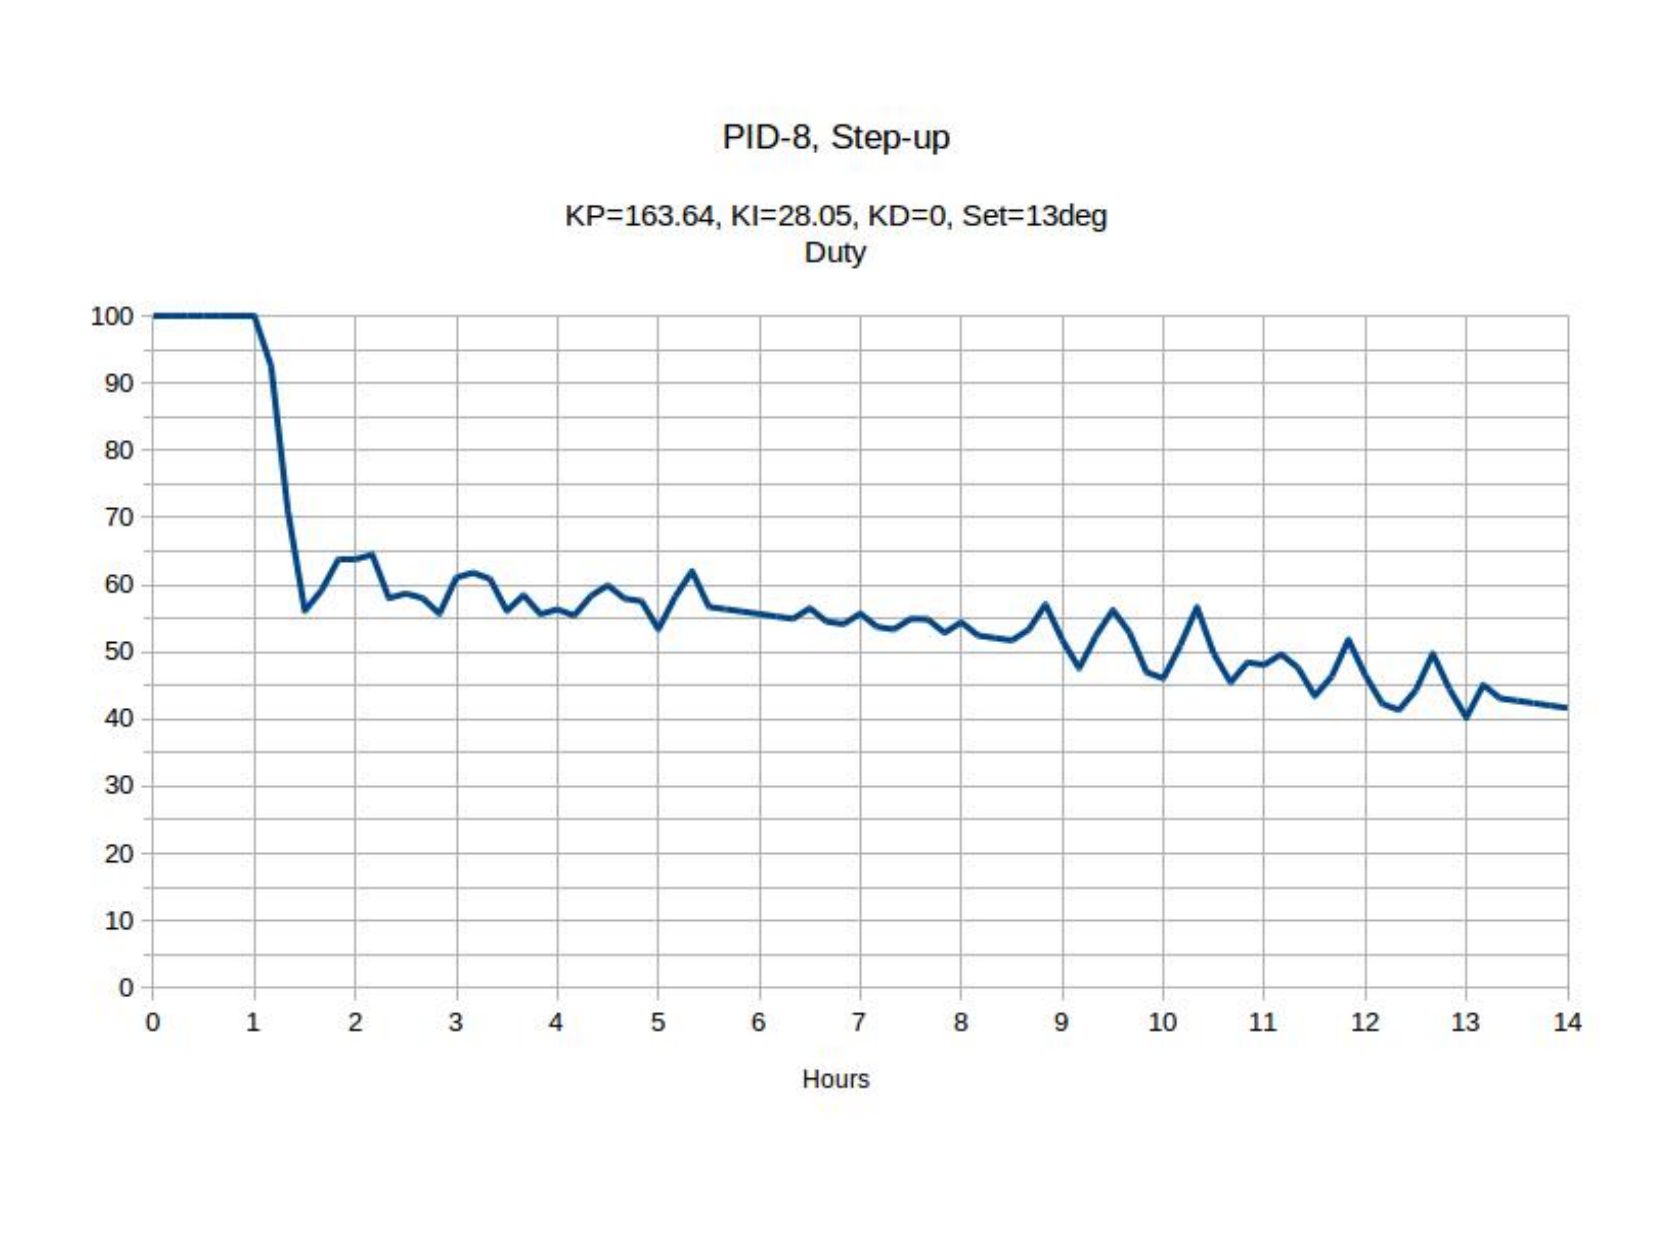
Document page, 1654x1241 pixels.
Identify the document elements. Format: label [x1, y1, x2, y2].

picture [60, 74, 1613, 1133]
